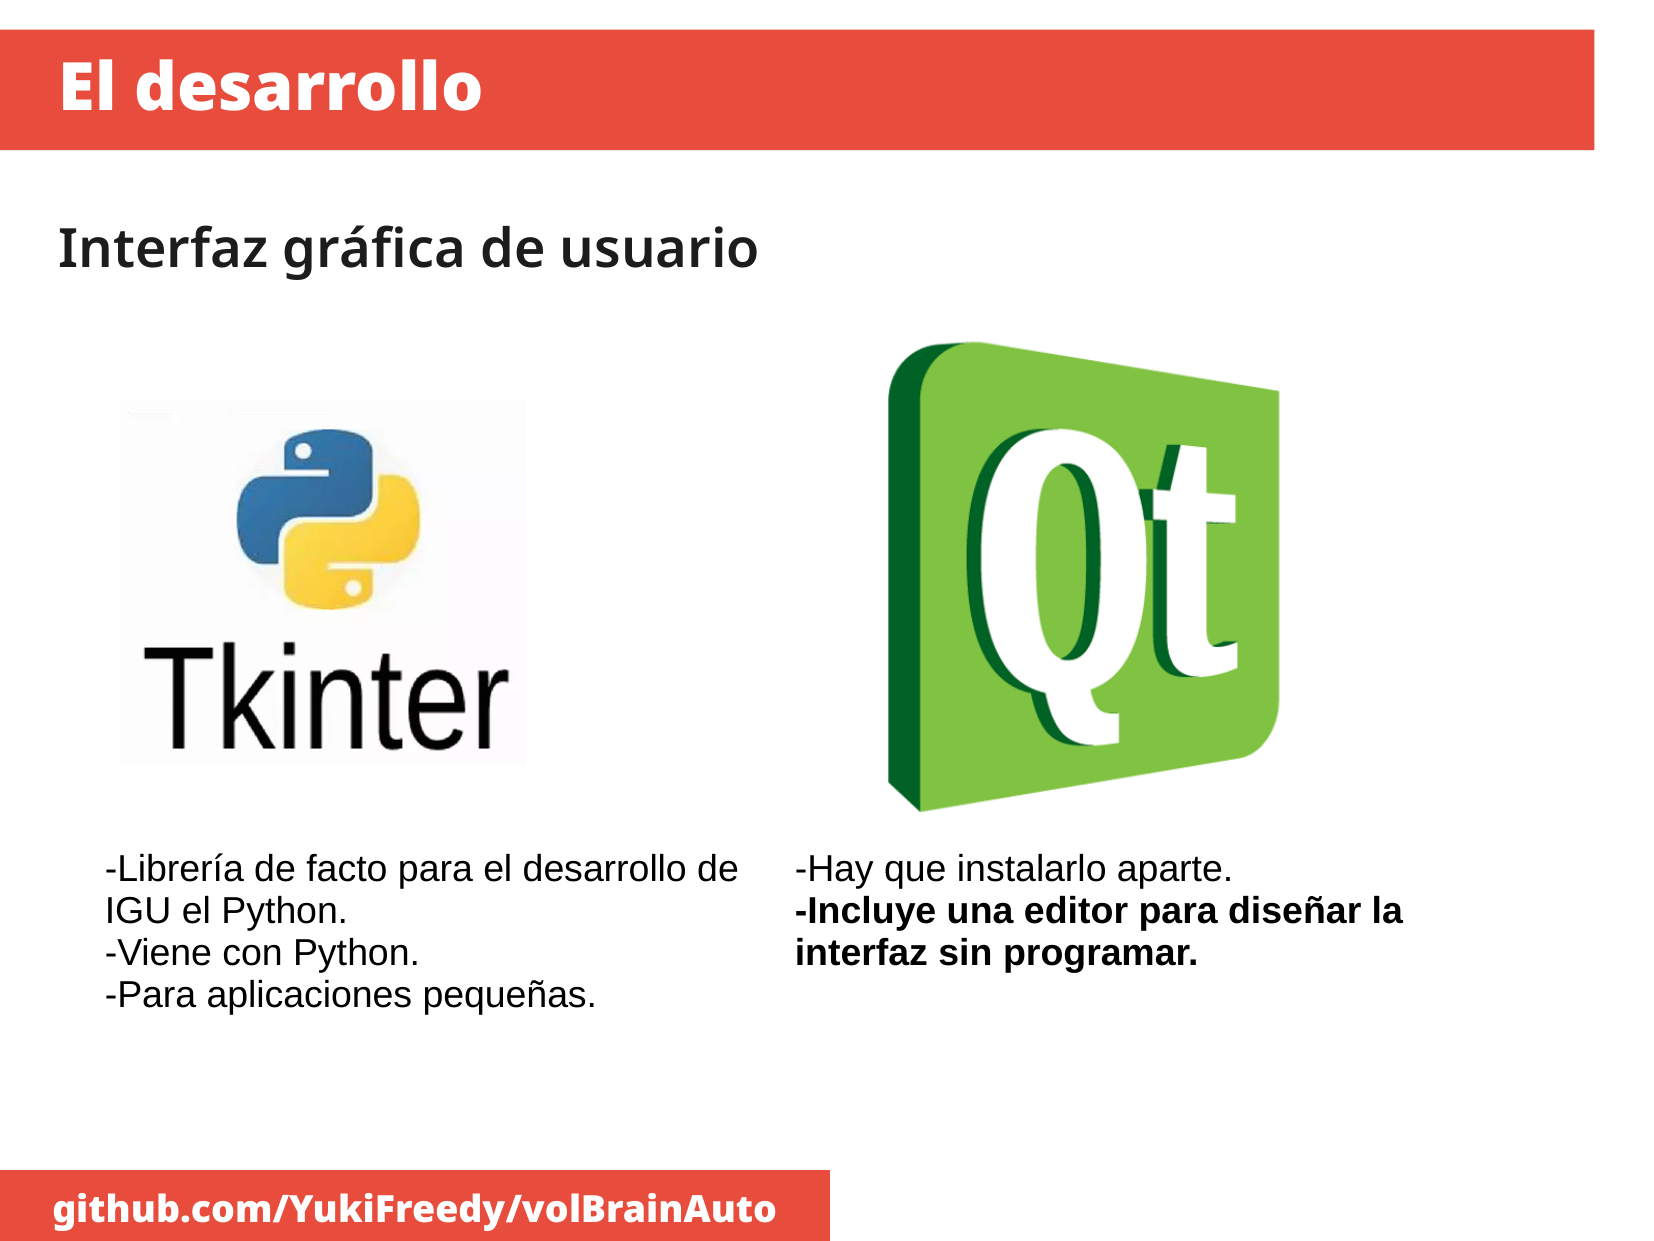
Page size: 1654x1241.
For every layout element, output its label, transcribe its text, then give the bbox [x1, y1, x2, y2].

text_box -Hay que instalarlo aparte. -Incluye una editor para diseñar la interfaz sin programar. [780, 840, 1531, 1029]
picture [120, 400, 526, 766]
text_box -Librería de facto para el desarrollo de IGU el Python. -Viene con Python. -Para aplicaciones pequeñas. [90, 840, 766, 1036]
title El desarrollo [59, 0, 1595, 130]
picture [712, 329, 1456, 826]
list Interfaz gráfica de usuario [59, 210, 1565, 1171]
